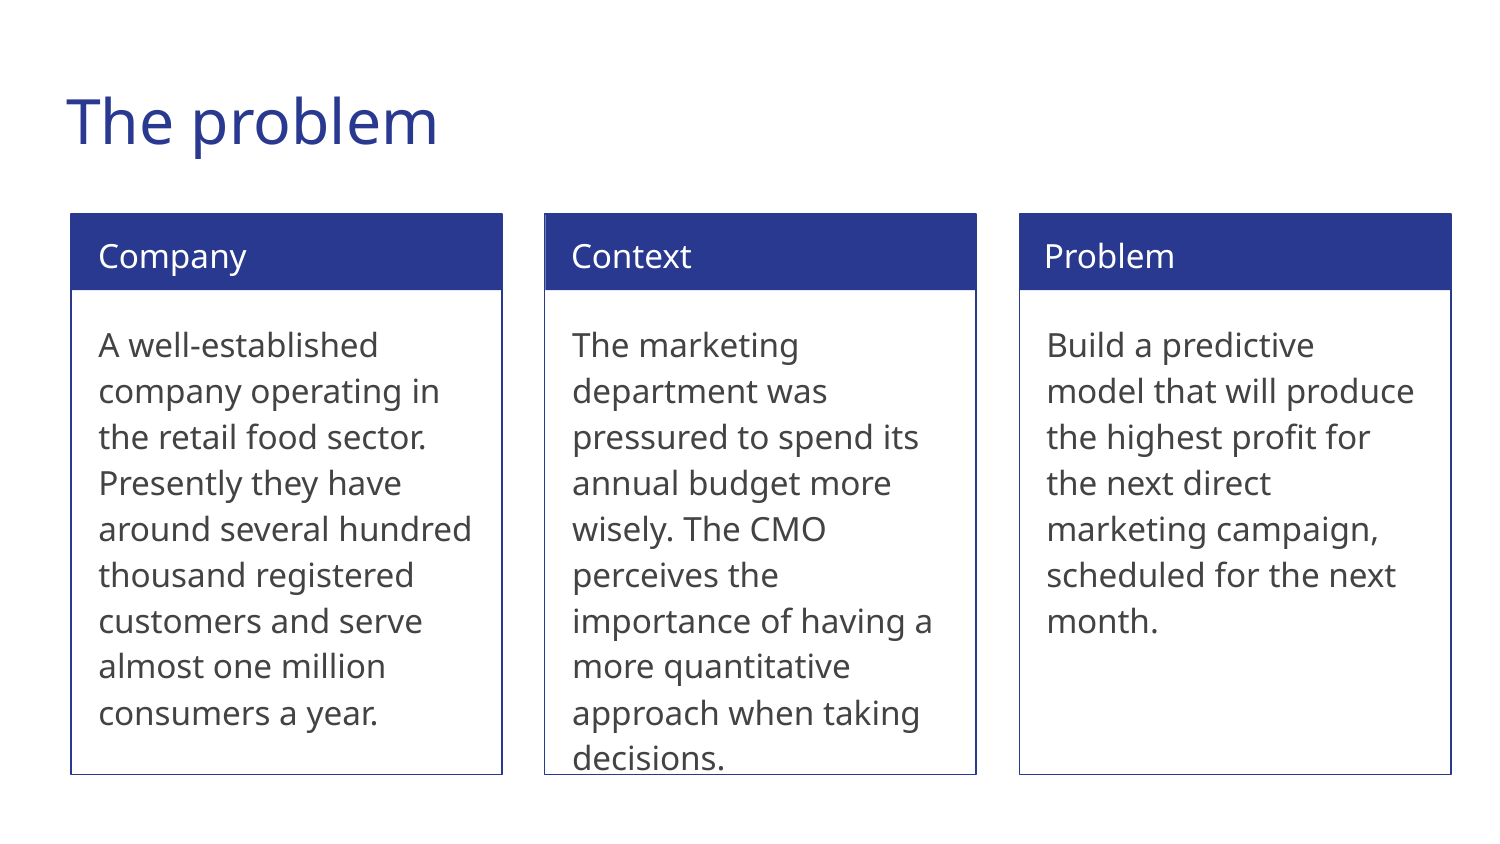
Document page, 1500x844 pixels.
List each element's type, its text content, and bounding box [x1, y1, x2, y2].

text_box [72, 215, 501, 291]
text_box [545, 215, 975, 291]
list Company [83, 214, 493, 290]
list A well-established company operating in the retail food sector. Presently they have around several hundred thousand registered customers and serve almost one million consumers a year. [83, 303, 490, 762]
list Problem [1028, 214, 1439, 290]
list The marketing department was pressured to spend its annual budget more wisely. The CMO perceives the importance of having a more quantitative approach when taking decisions. [557, 303, 964, 762]
list Build a predictive model that will produce the highest profit for the next direct marketing campaign, scheduled for the next month. [1031, 303, 1438, 762]
list Context [556, 214, 966, 290]
title The problem [51, 67, 1449, 167]
text_box [1019, 214, 1451, 291]
